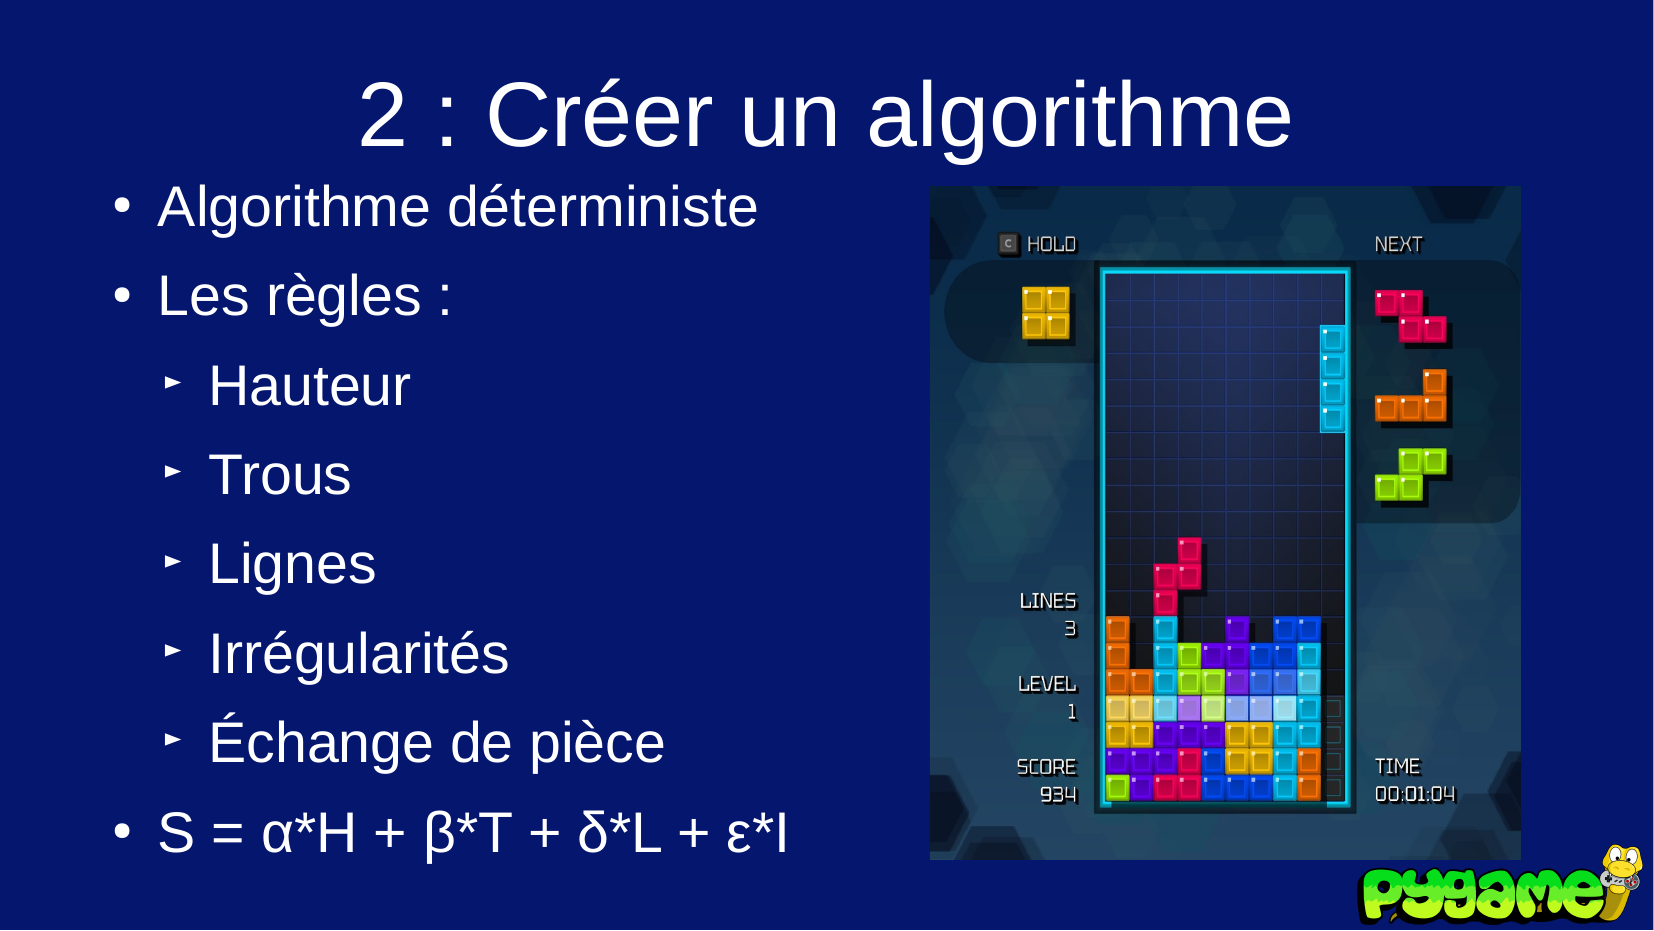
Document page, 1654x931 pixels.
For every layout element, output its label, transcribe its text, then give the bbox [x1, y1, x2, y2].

list Algorithme déterministe Les règles : Hauteur Trous Lignes Irrégularités Échange de pièce S = α*H + β*T + δ*L + ε*I [96, 174, 1586, 873]
title 2 : Créer un algorithme [82, 37, 1571, 193]
picture [929, 186, 1643, 925]
